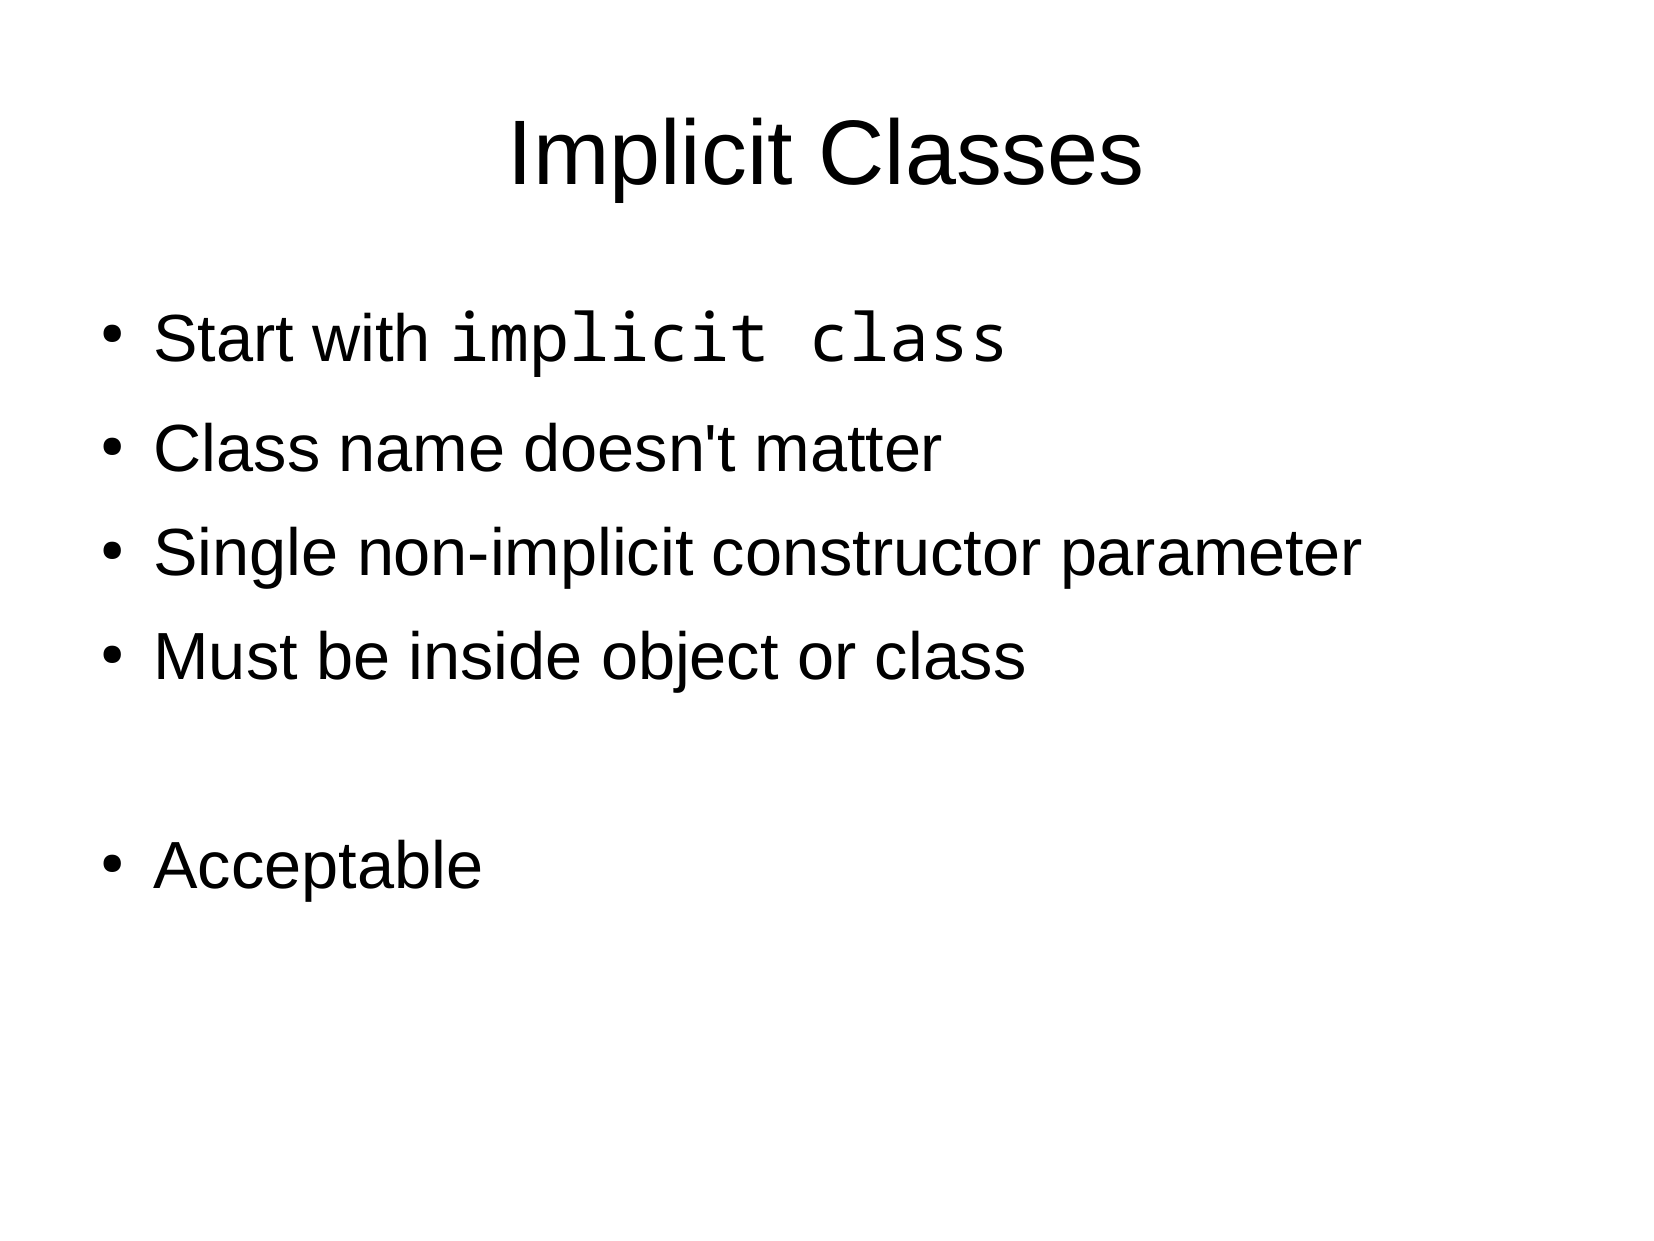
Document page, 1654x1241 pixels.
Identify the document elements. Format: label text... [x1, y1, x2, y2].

list Start with implicit class Class name doesn't matter Single non-implicit constructor parameter Must be inside object or class Acceptable [82, 290, 1571, 1010]
title Implicit Classes [82, 49, 1571, 257]
